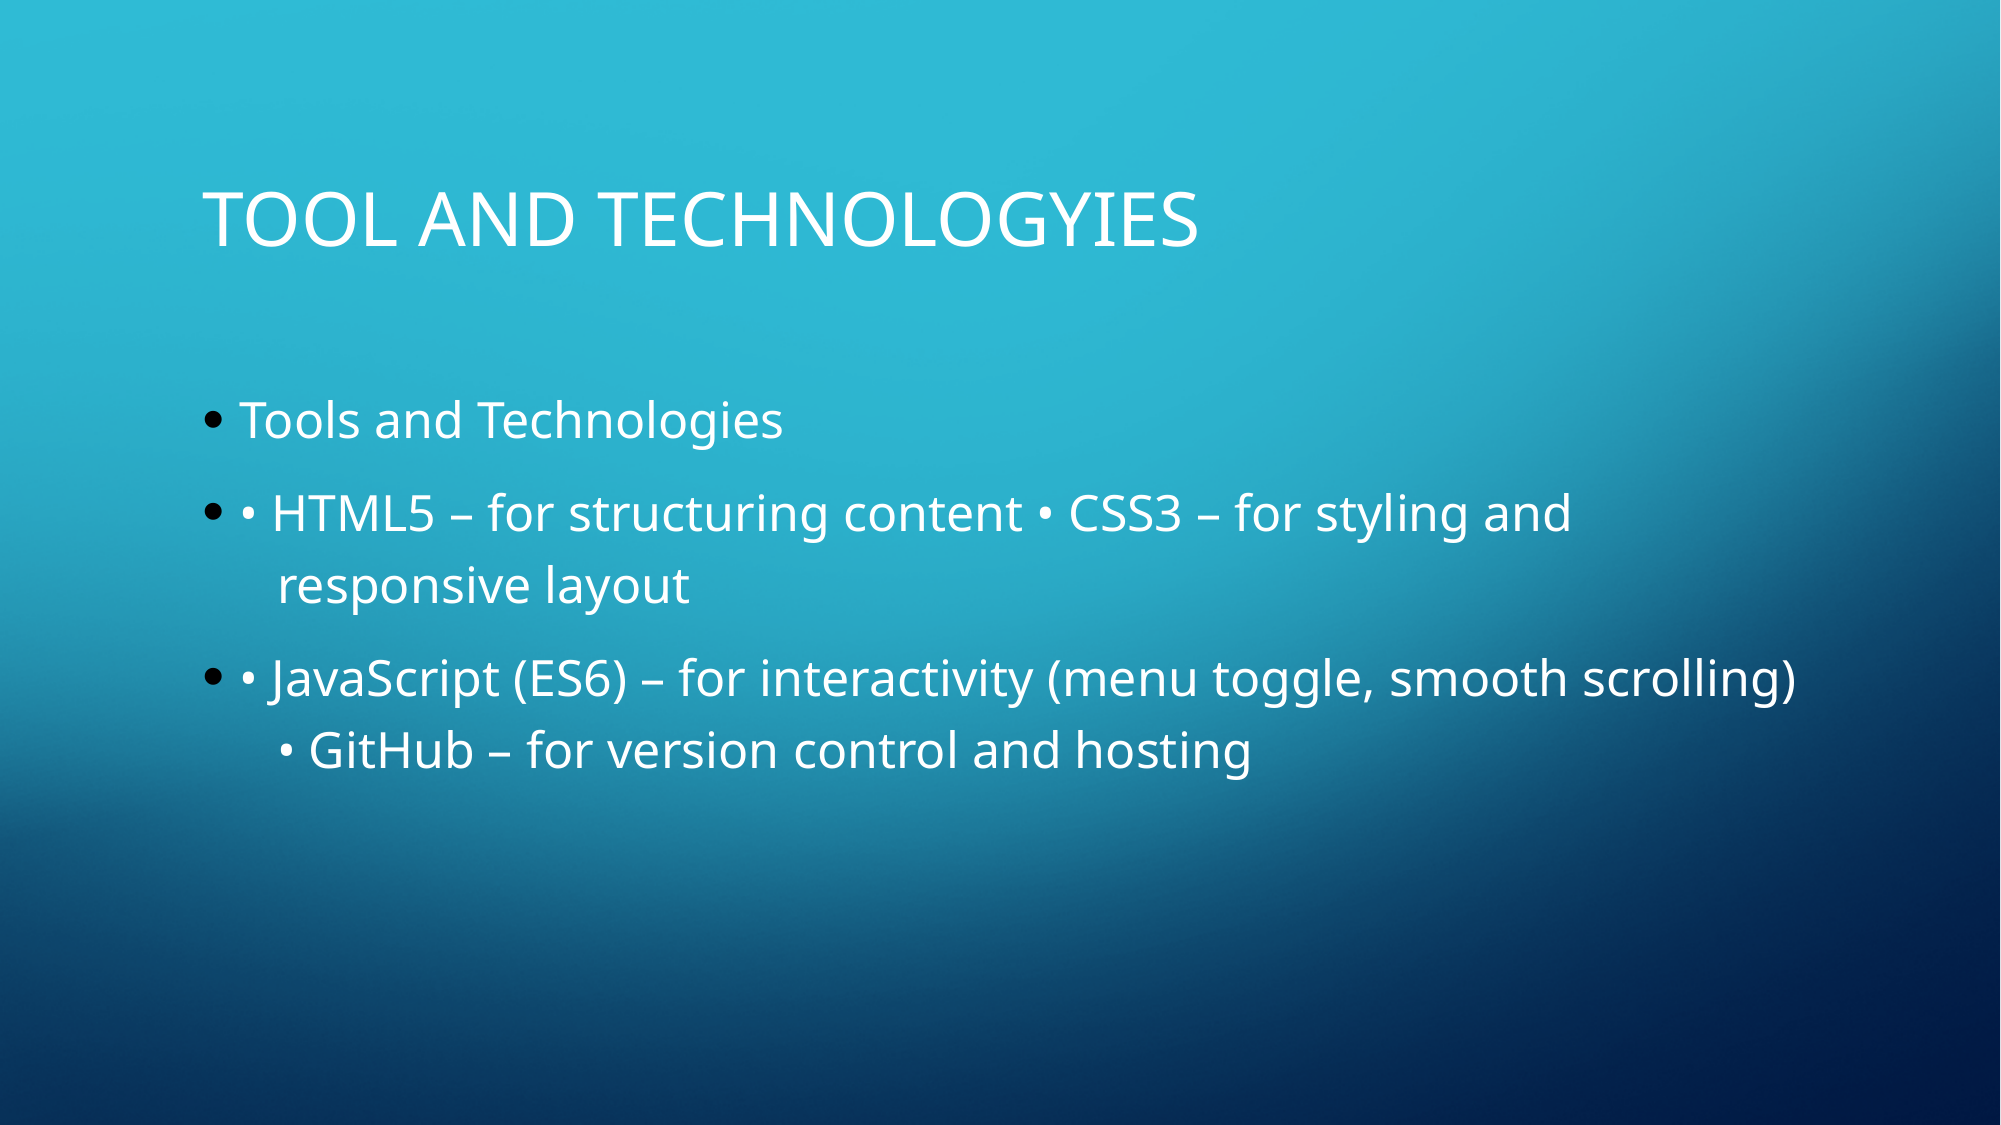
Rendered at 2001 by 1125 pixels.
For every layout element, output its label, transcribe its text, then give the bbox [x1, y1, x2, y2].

title Tool and technologyies [187, 101, 1813, 344]
list Tools and Technologies • HTML5 – for structuring content • CSS3 – for styling and responsive layout • JavaScript (ES6) – for interactivity (menu toggle, smooth scrolling) • GitHub – for version control and hosting [187, 369, 1813, 951]
